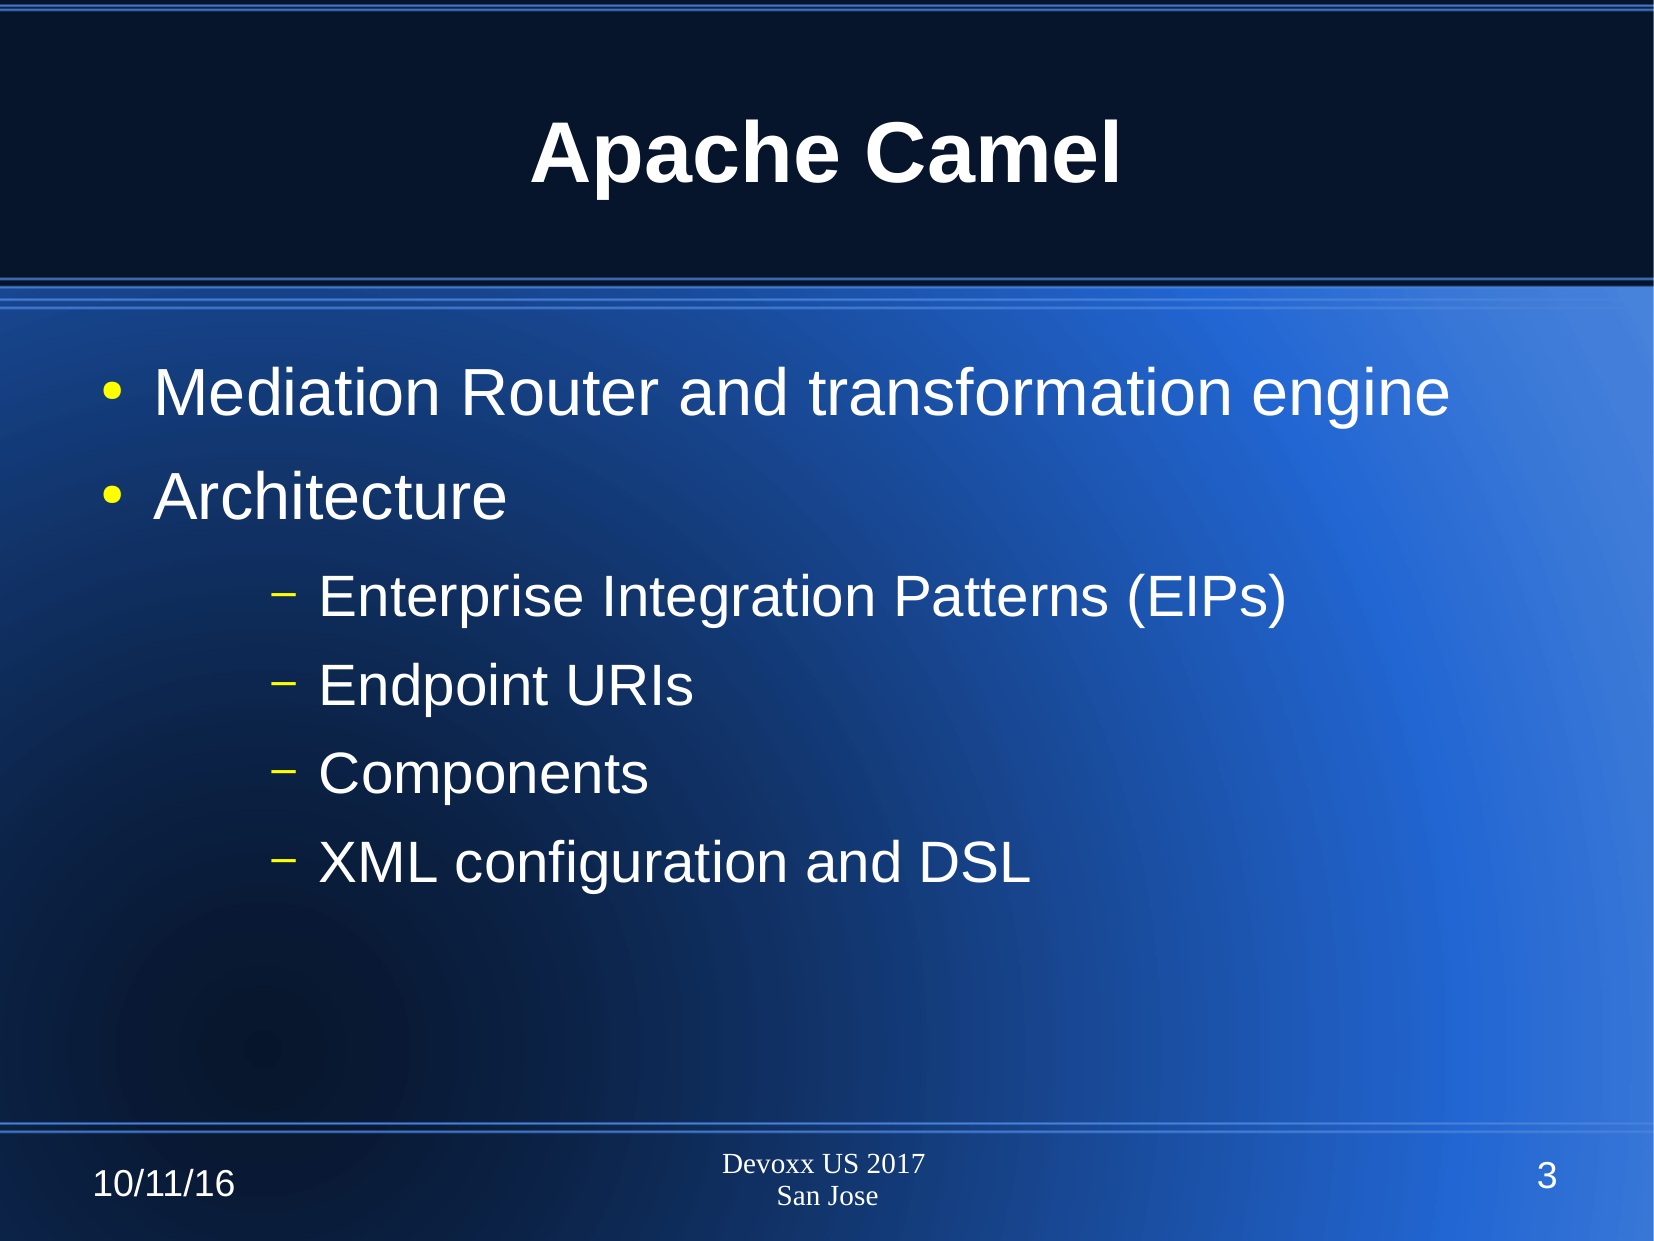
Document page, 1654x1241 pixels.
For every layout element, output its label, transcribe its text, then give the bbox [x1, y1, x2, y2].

list Mediation Router and transformation engine Architecture Enterprise Integration Patterns (EIPs) Endpoint URIs Components XML configuration and DSL [82, 355, 1571, 1058]
title Apache Camel [82, 49, 1571, 257]
picture [0, 0, 1654, 1241]
